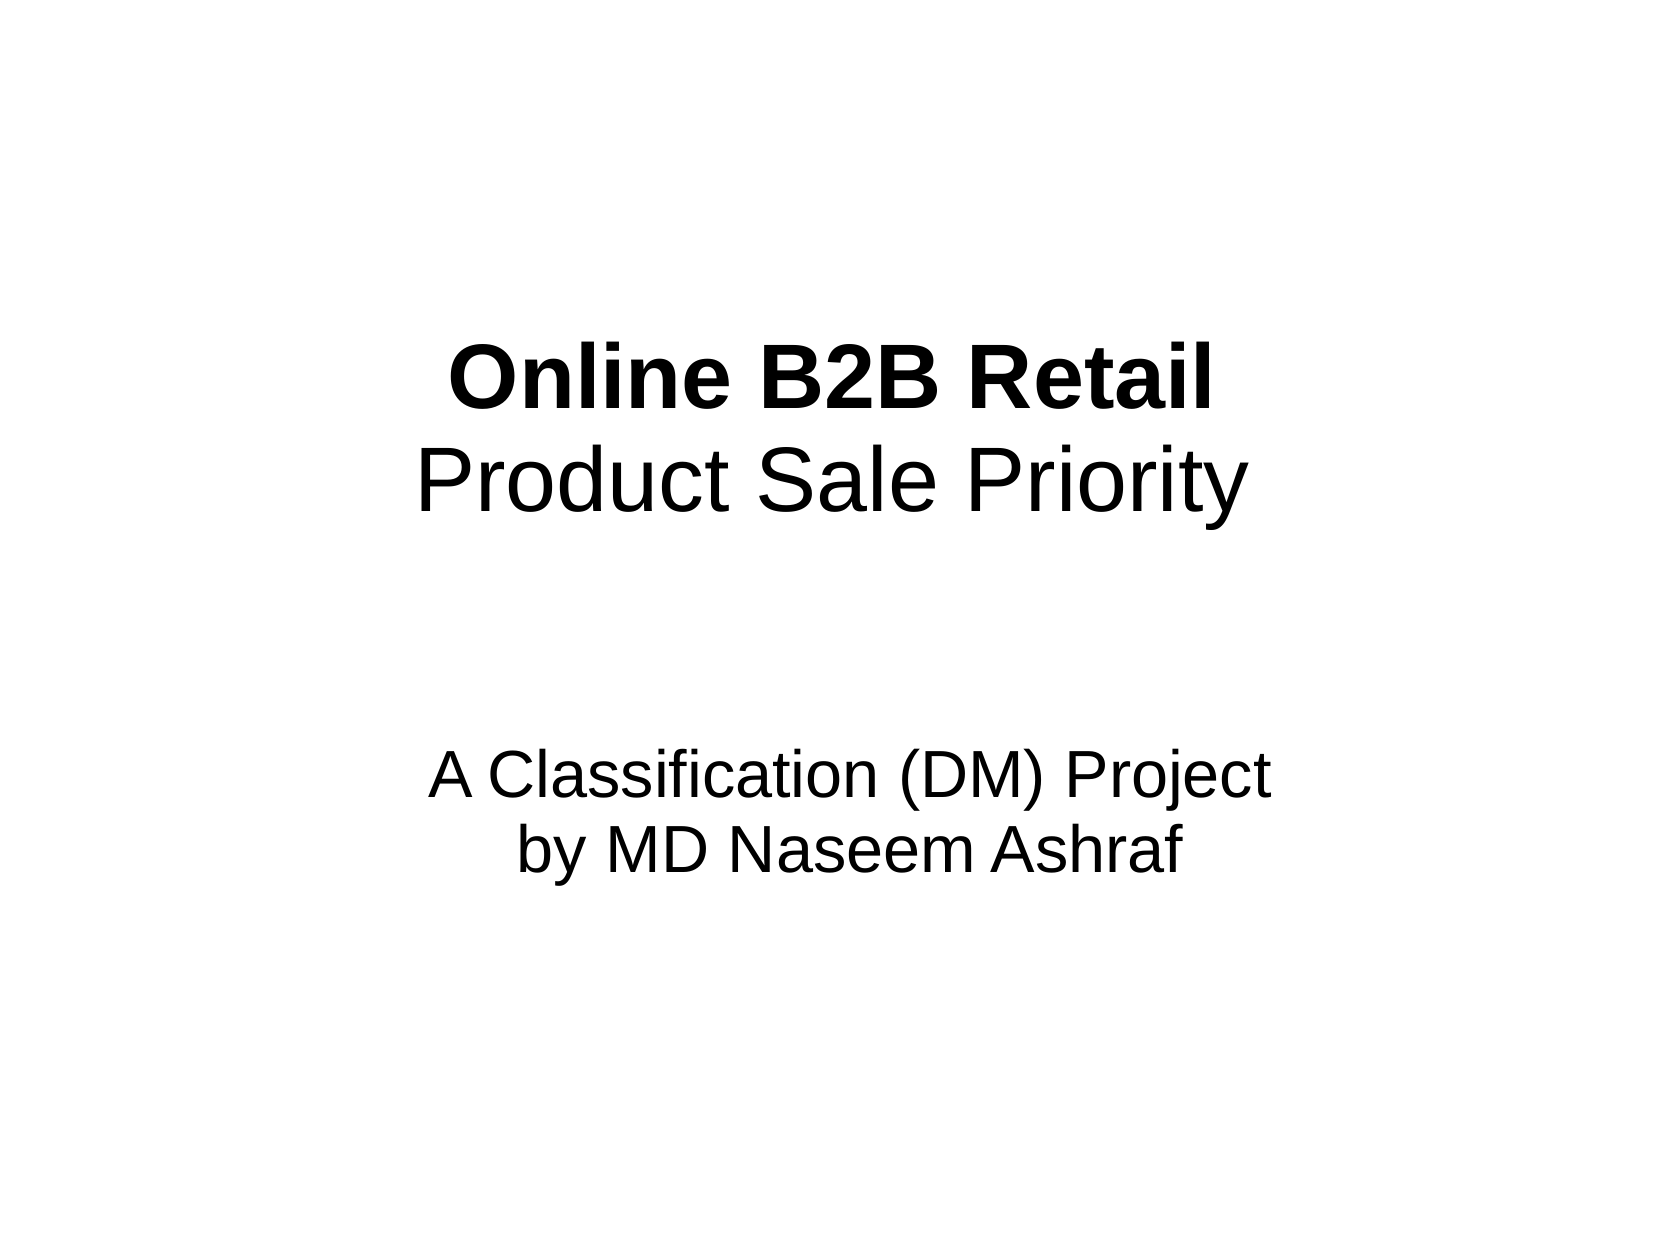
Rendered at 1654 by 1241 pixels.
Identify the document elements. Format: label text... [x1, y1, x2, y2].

title A Classification (DM) Project by MD Naseem Ashraf [106, 708, 1595, 916]
title Online B2B Retail Product Sale Priority [88, 324, 1577, 532]
